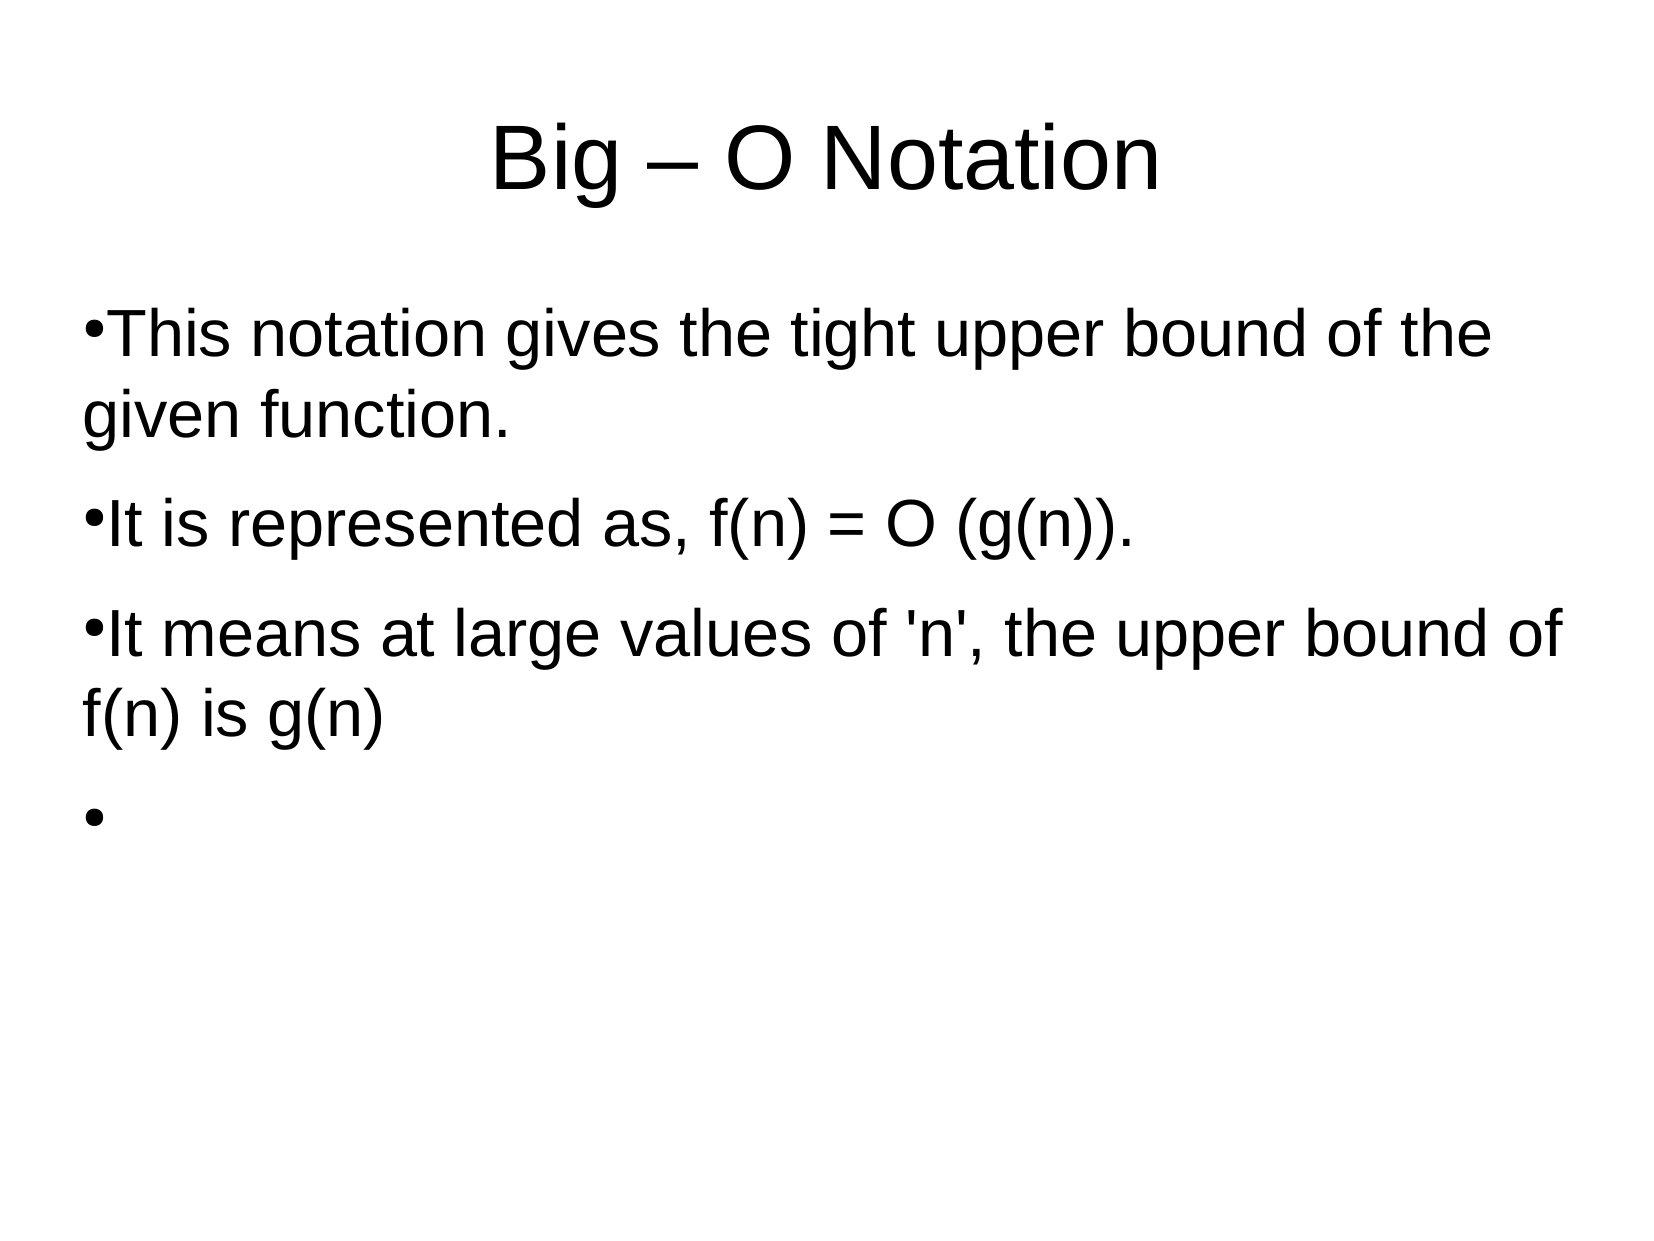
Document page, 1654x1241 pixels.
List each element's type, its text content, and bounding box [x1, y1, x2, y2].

list This notation gives the tight upper bound of the given function. It is represented as, f(n) = O (g(n)). It means at large values of 'n', the upper bound of f(n) is g(n) [82, 290, 1571, 1010]
title Big – O Notation [82, 49, 1571, 257]
